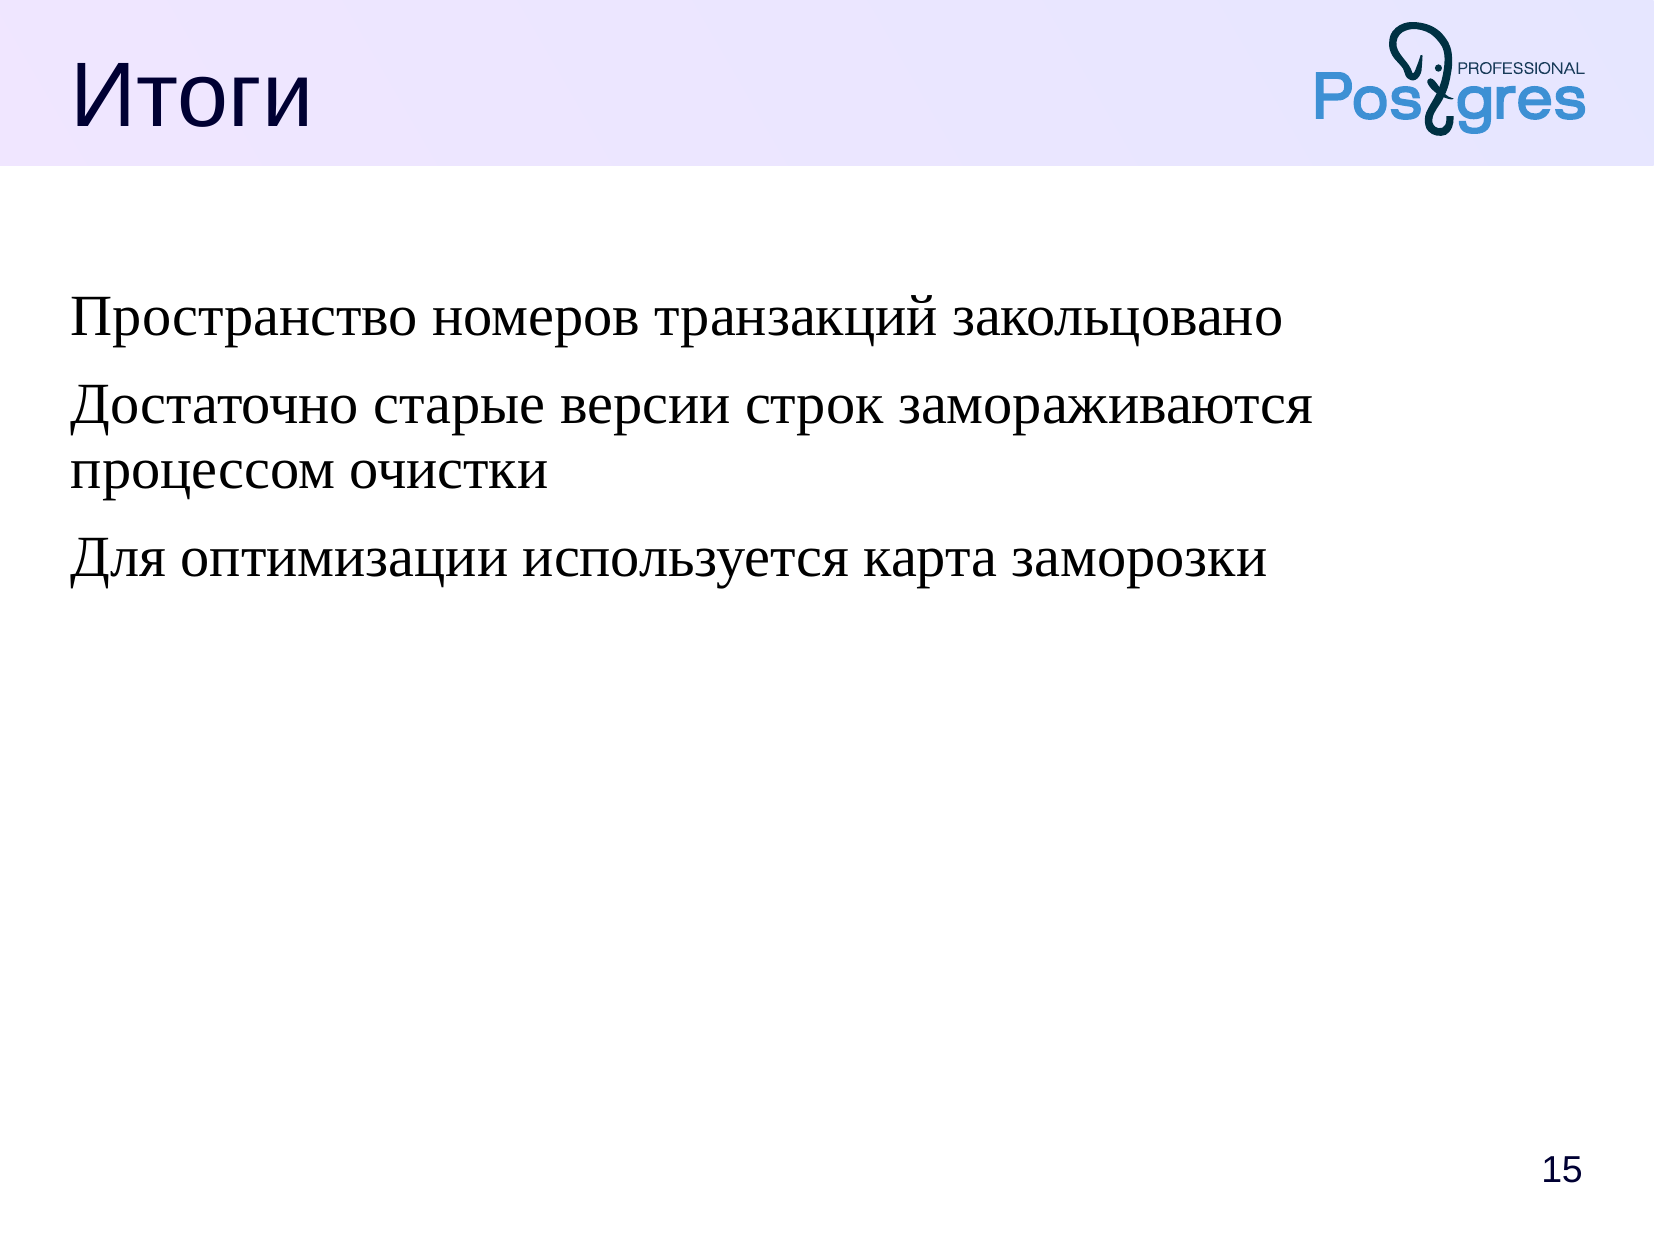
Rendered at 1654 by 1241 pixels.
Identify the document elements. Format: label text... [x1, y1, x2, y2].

title Итоги [70, 43, 1241, 147]
list Пространство номеров транзакций закольцовано Достаточно старые версии строк замораживаются процессом очистки Для оптимизации используется карта заморозки [70, 283, 1583, 1134]
